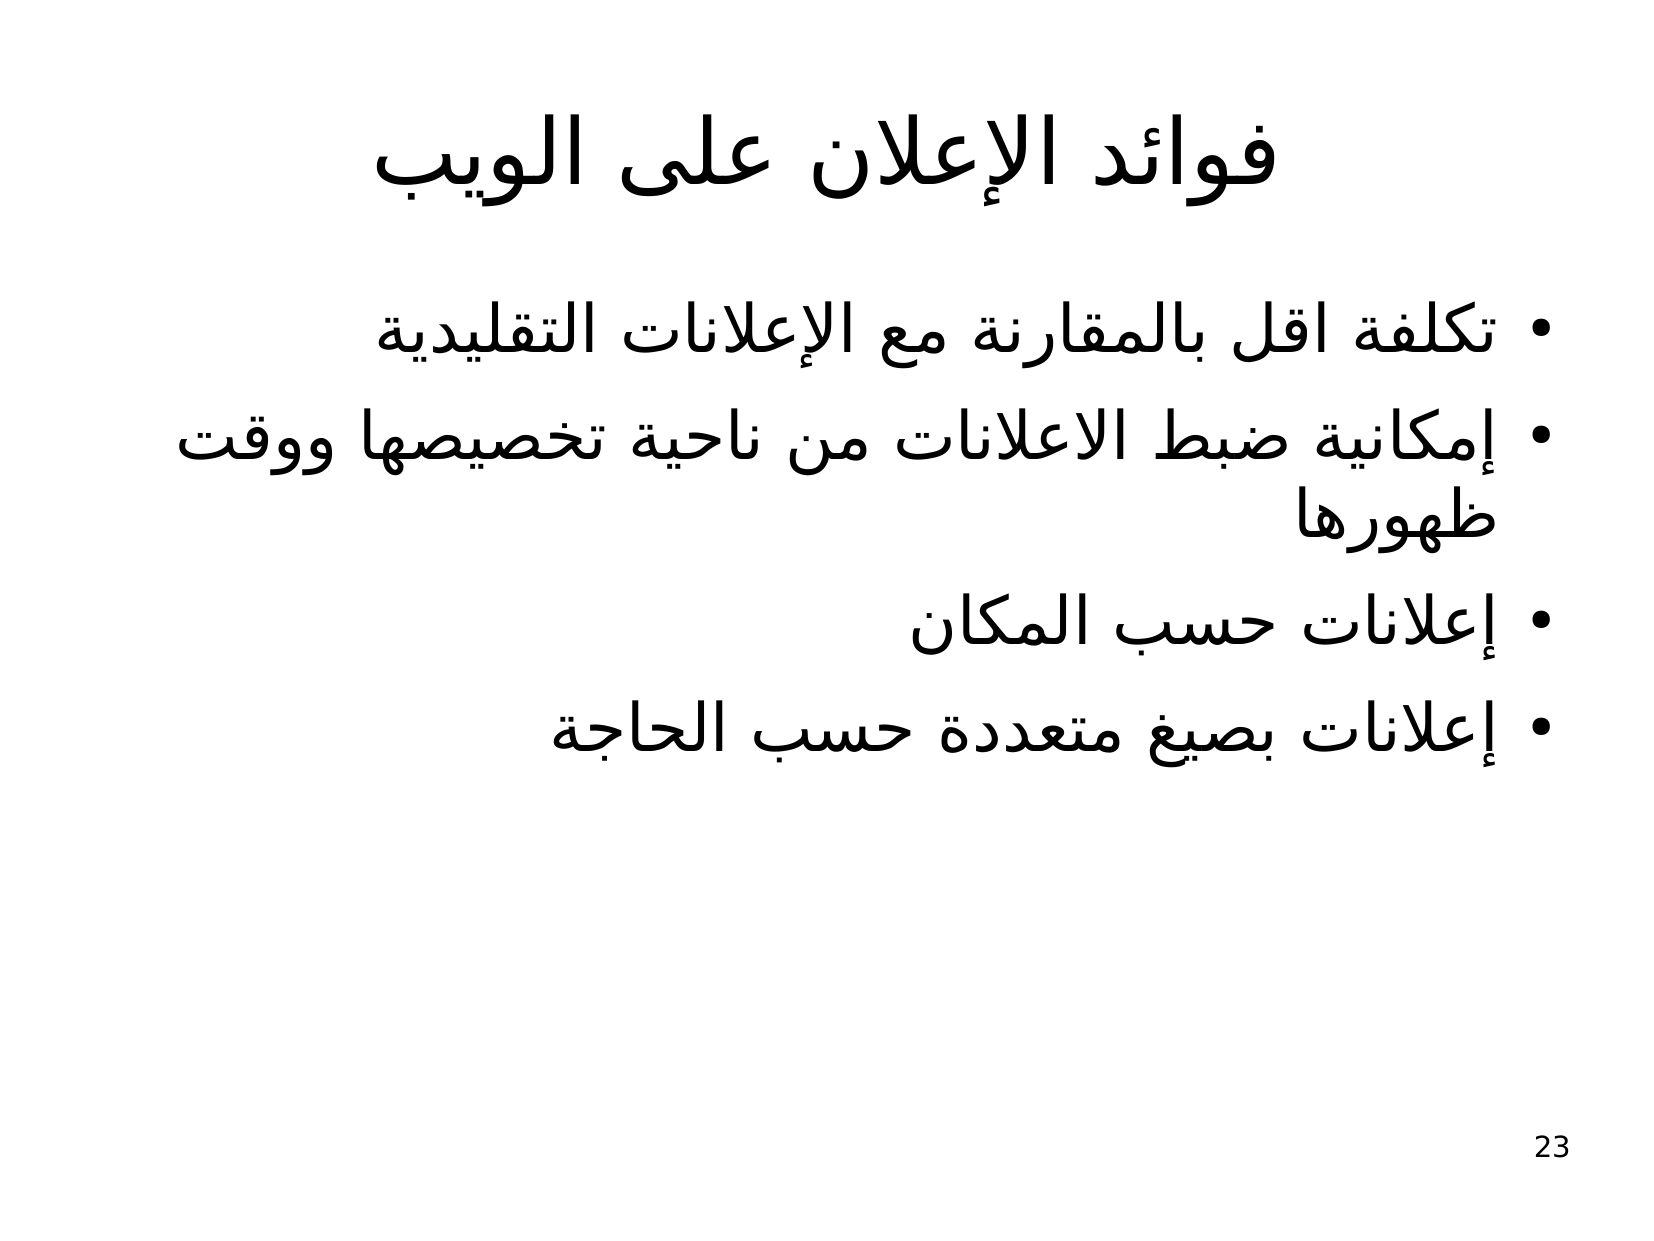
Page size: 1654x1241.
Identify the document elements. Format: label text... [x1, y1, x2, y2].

title فوائد الإعلان على الويب [82, 49, 1571, 257]
list تكلفة اقل بالمقارنة مع الإعلانات التقليدية إمكانية ضبط الاعلانات من ناحية تخصيصها ووقت ظهورها إعلانات حسب المكان إعلانات بصيغ متعددة حسب الحاجة [82, 290, 1571, 1010]
